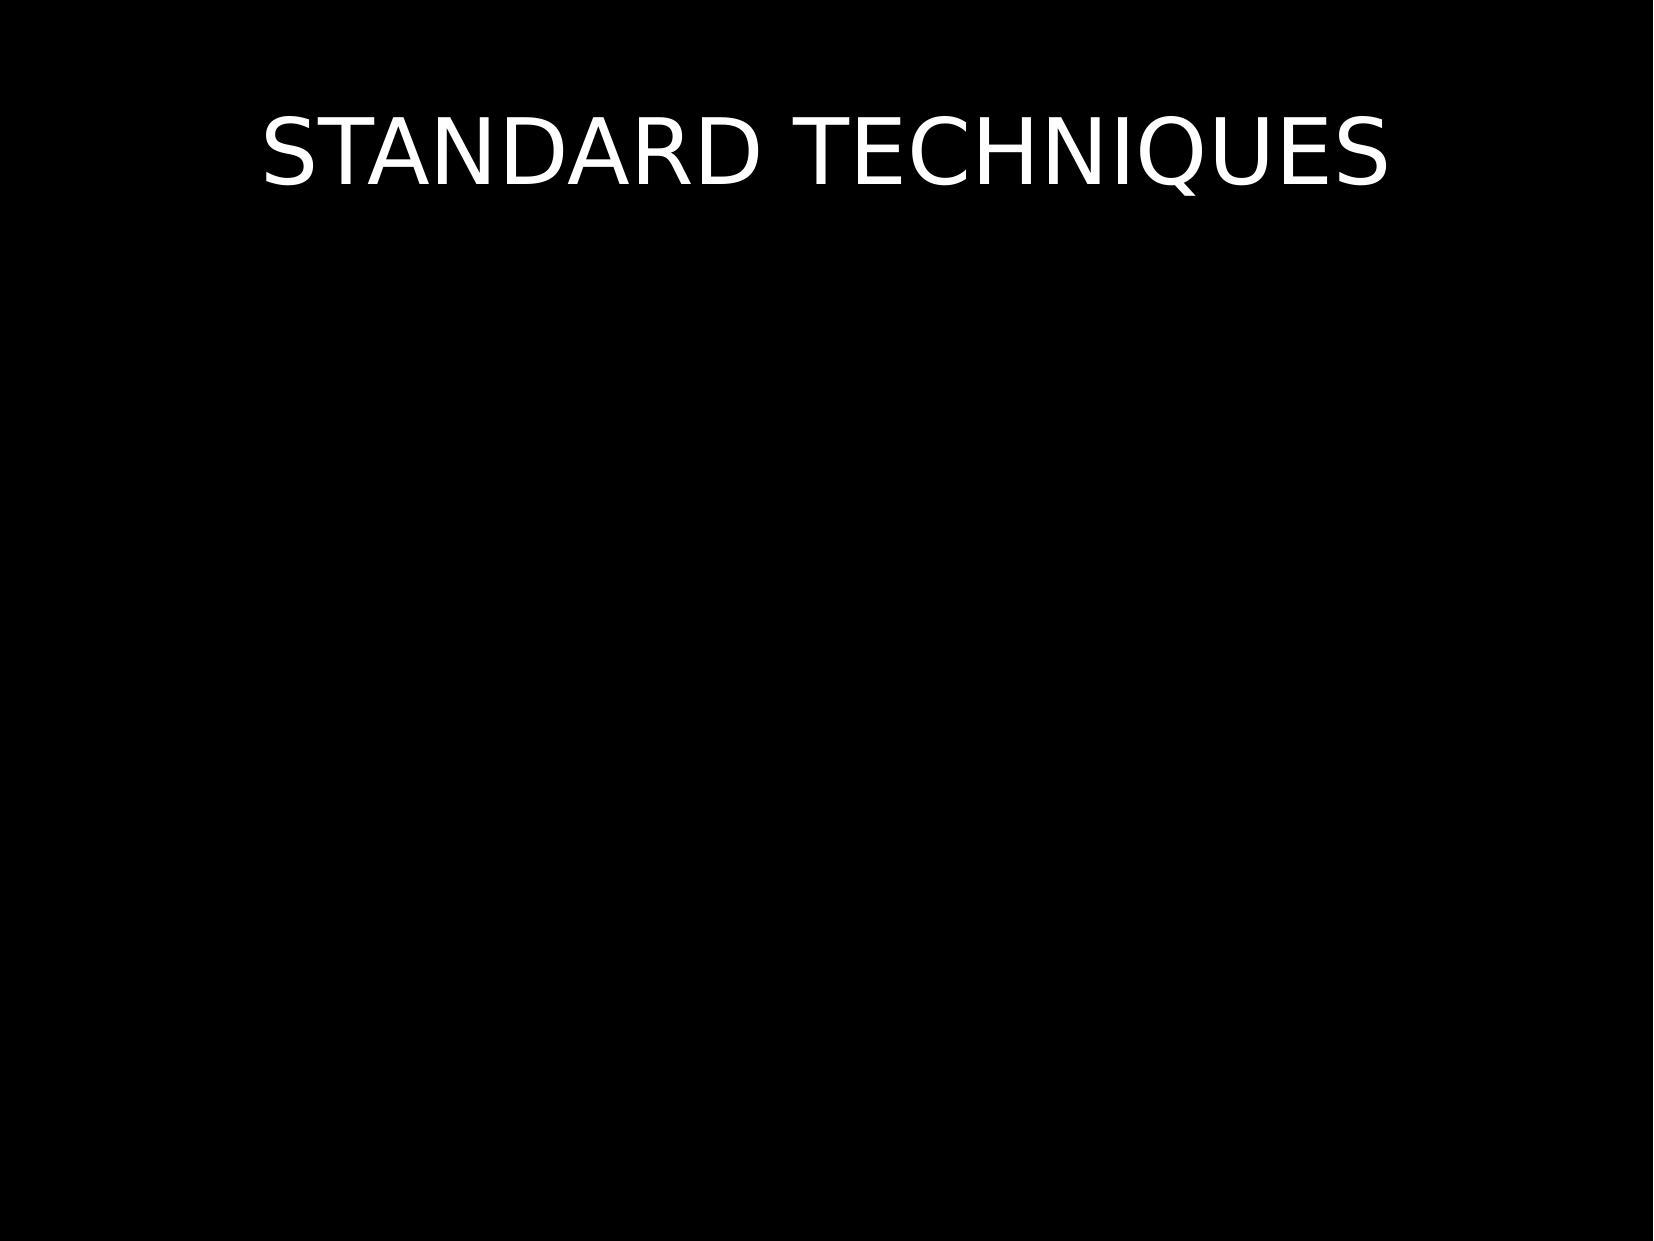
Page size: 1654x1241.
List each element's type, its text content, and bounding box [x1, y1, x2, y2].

title STANDARD TECHNIQUES [82, 56, 1571, 250]
